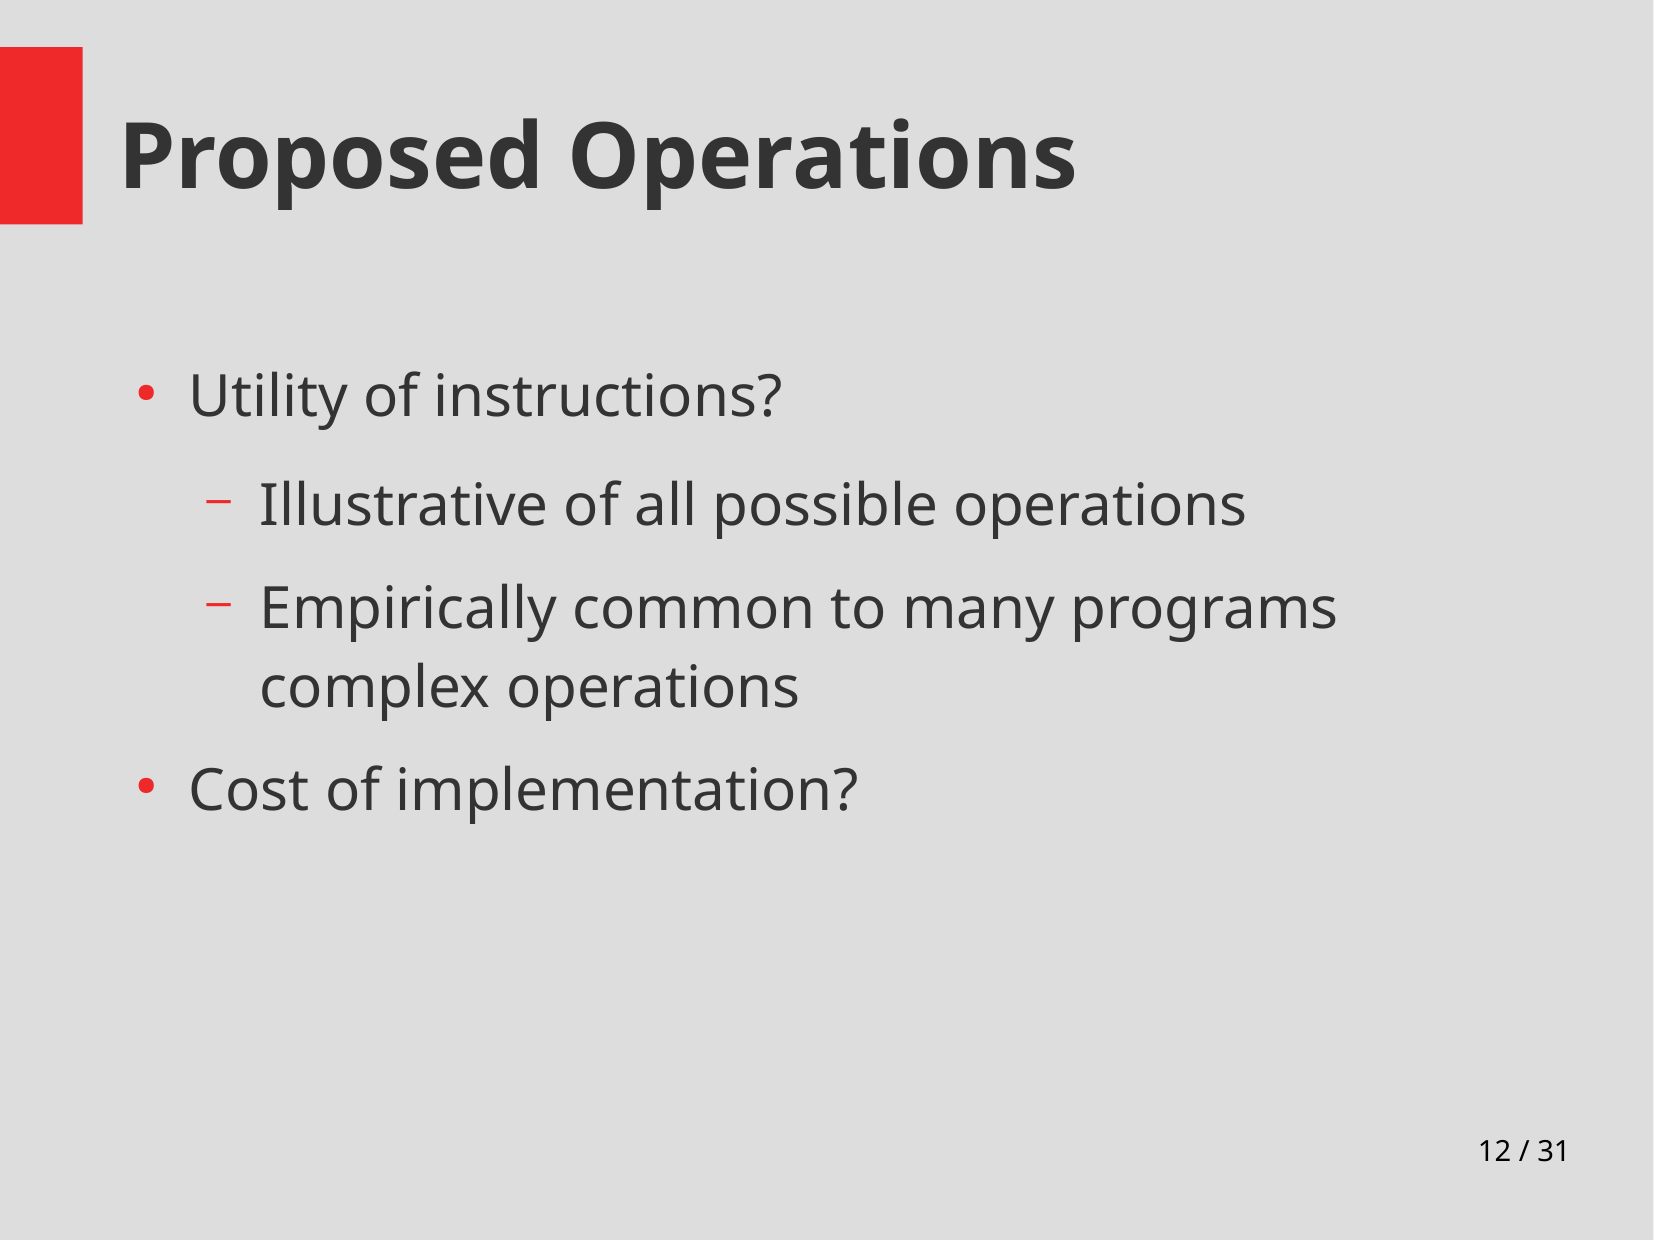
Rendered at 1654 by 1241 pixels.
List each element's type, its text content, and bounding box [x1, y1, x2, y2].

list Utility of instructions? Illustrative of all possible operations Empirically common to many programs complex operations Cost of implementation? [118, 354, 1536, 1074]
title Proposed Operations [118, 49, 1571, 257]
